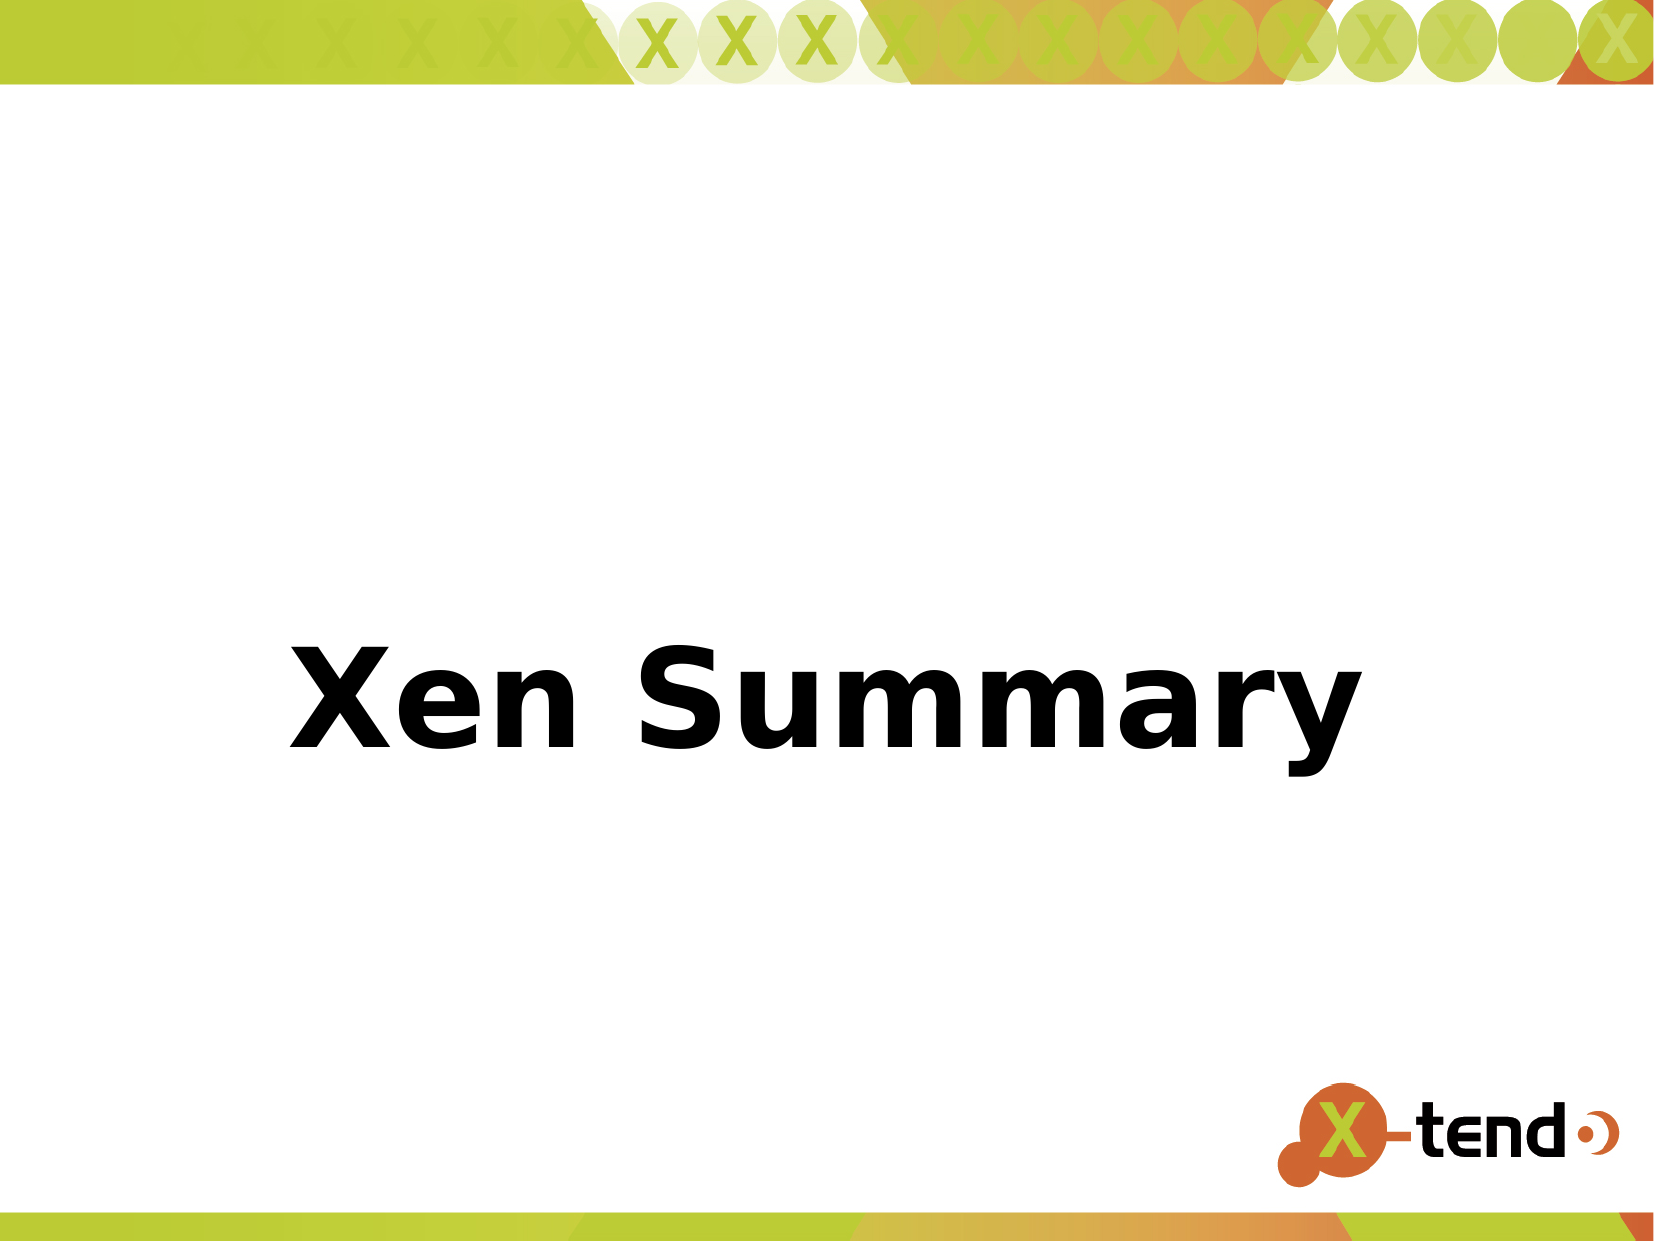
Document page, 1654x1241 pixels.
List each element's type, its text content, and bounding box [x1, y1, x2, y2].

picture [0, 0, 1654, 1241]
subtitle Xen Summary [82, 290, 1571, 1109]
